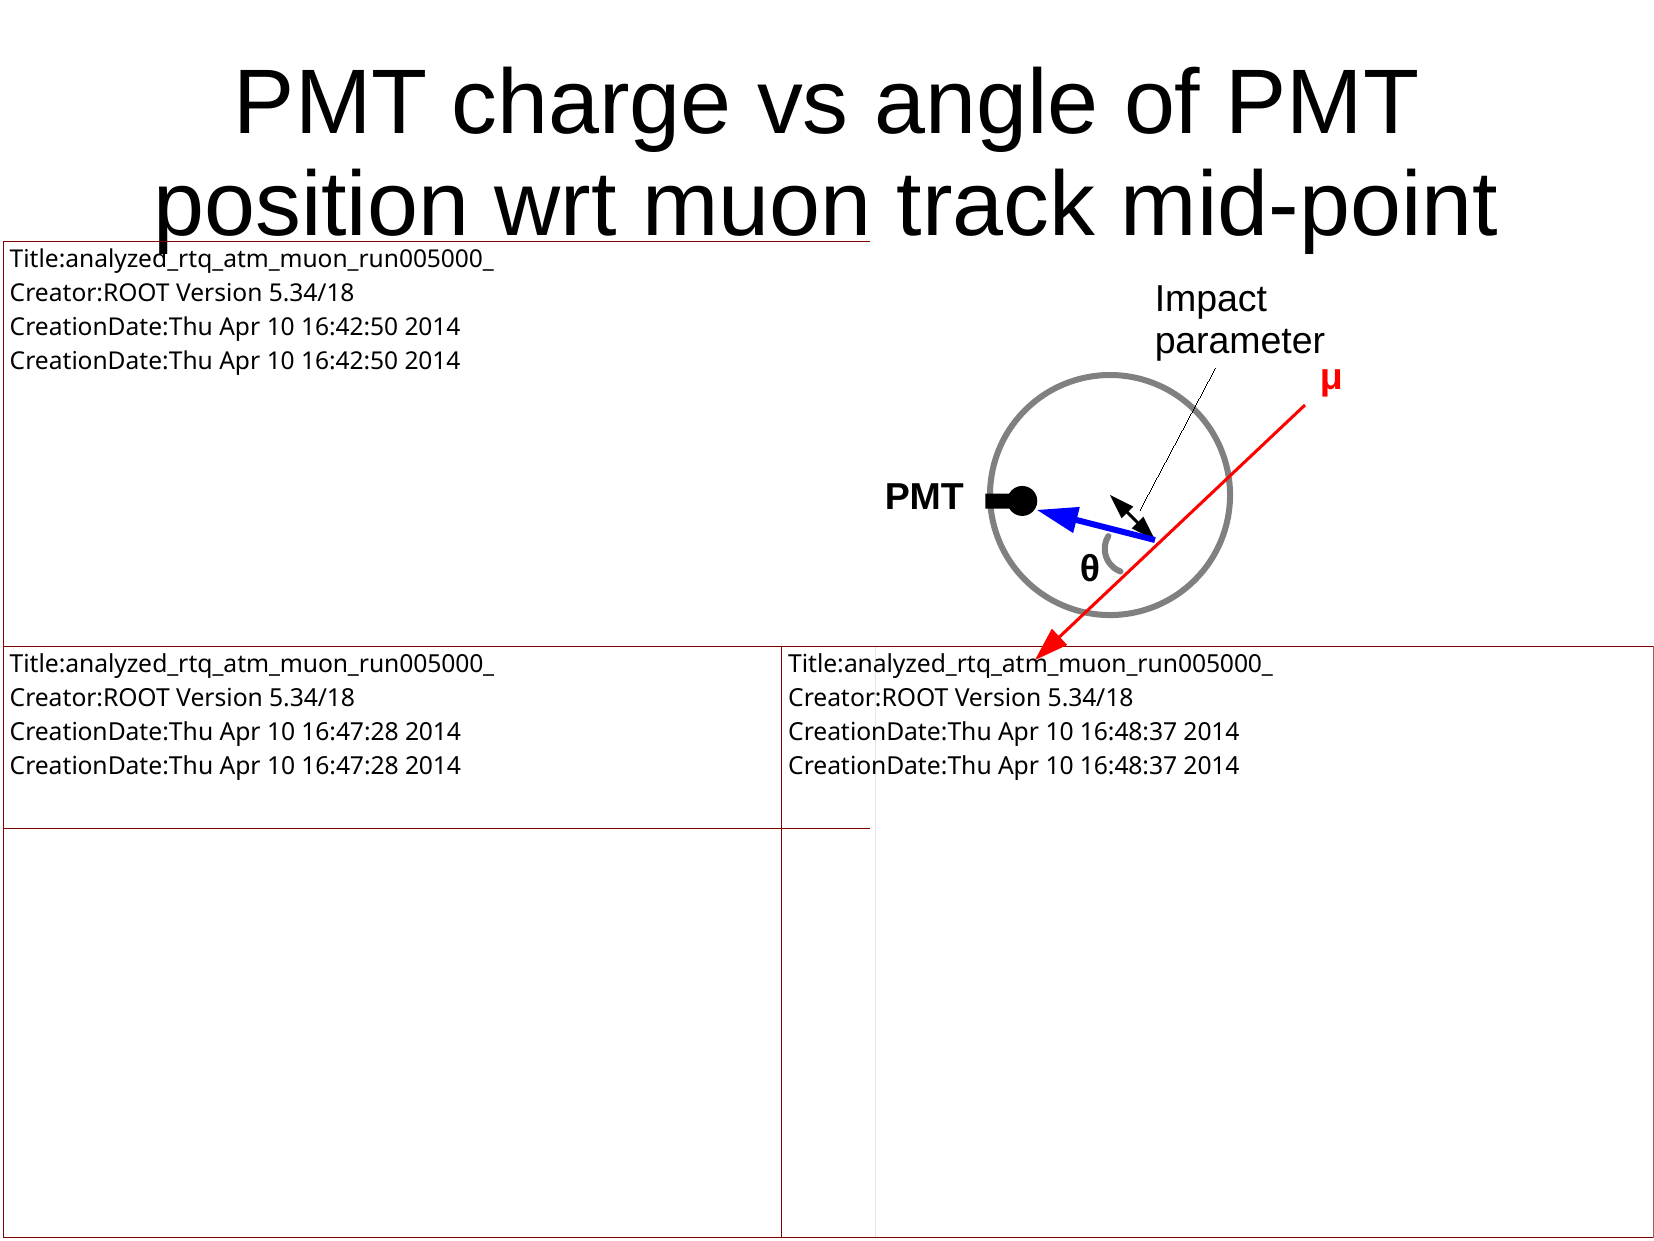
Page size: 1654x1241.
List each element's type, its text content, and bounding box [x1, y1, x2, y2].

text_box [1087, 479, 1231, 616]
text_box μ [1305, 348, 1396, 406]
title PMT charge vs angle of PMT position wrt muon track mid-point [82, 49, 1571, 257]
text_box [991, 375, 1229, 612]
text_box θ [1065, 540, 1156, 597]
text_box PMT [870, 468, 991, 526]
picture [1, 240, 1654, 1238]
text_box Impact parameter [1140, 270, 1351, 369]
